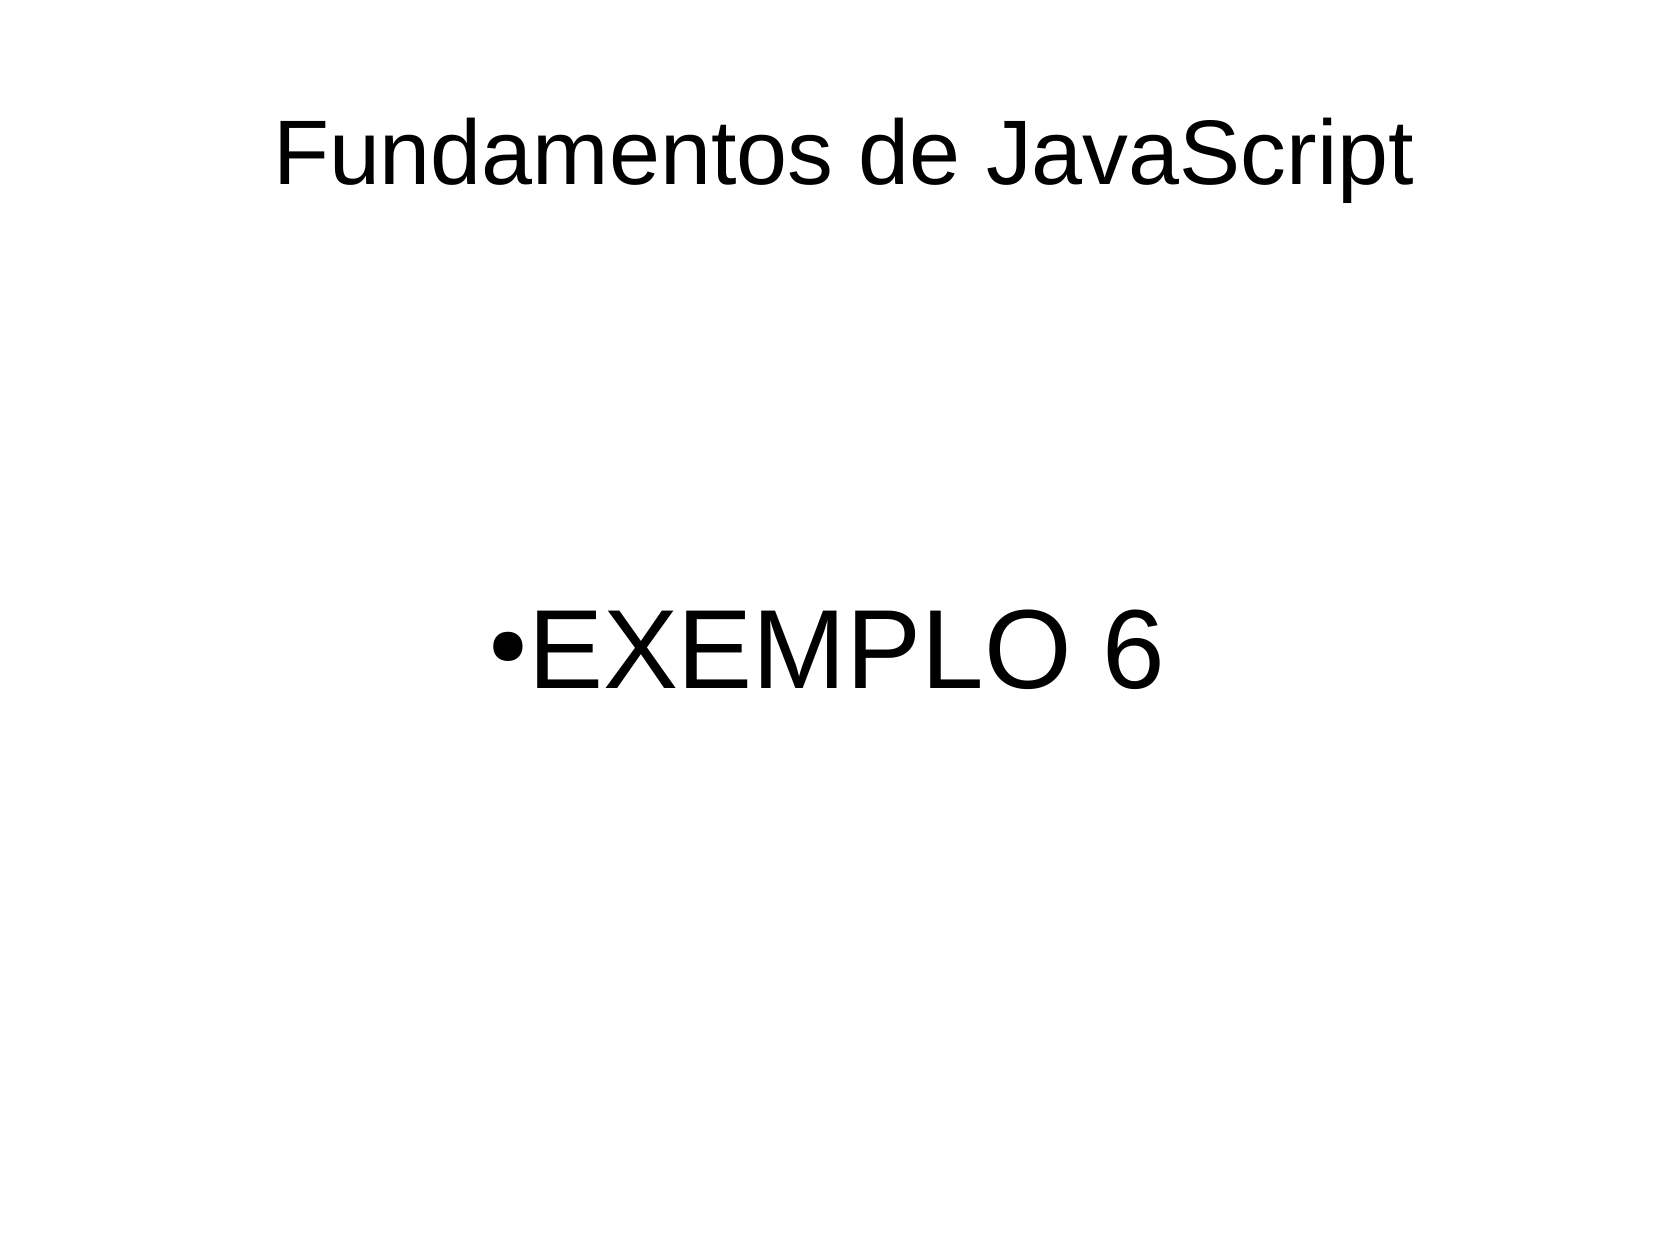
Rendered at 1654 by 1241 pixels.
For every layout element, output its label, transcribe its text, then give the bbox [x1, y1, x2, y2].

subtitle EXEMPLO 6 [82, 290, 1571, 1010]
title Fundamentos de JavaScript [82, 49, 1571, 257]
